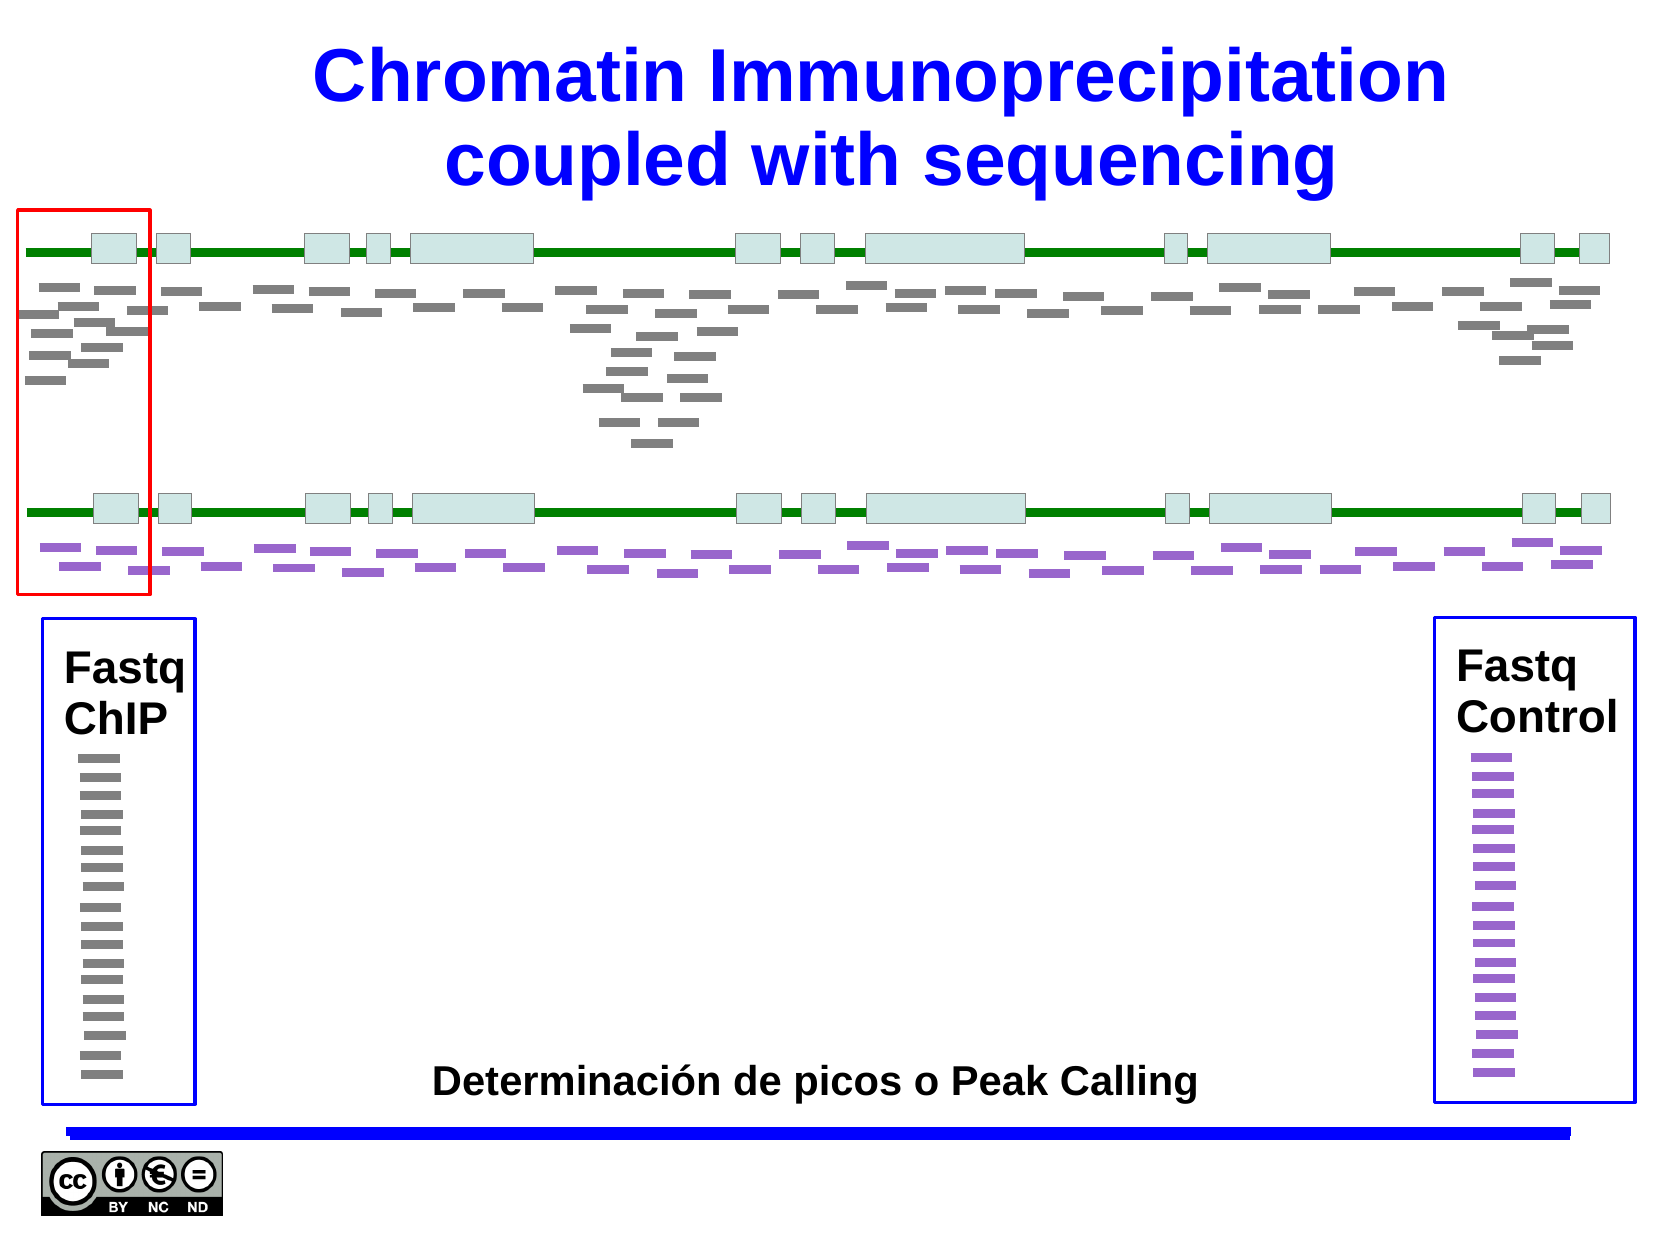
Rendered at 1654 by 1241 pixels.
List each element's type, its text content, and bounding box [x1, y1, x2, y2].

text_box [1209, 493, 1332, 524]
title Chromatin Immunoprecipitation coupled with sequencing [147, 13, 1636, 222]
text_box [368, 493, 393, 524]
text_box Determinación de picos o Peak Calling [417, 1050, 1603, 1112]
text_box [1581, 493, 1611, 524]
text_box [410, 233, 534, 264]
text_box [305, 493, 351, 524]
text_box [735, 233, 781, 264]
text_box [801, 493, 836, 524]
text_box [1207, 233, 1331, 264]
text_box [17, 210, 151, 595]
text_box [156, 233, 191, 264]
text_box [1165, 493, 1190, 524]
text_box [866, 493, 1026, 524]
text_box [158, 493, 192, 524]
picture [41, 1151, 223, 1216]
text_box [865, 233, 1025, 264]
text_box [800, 233, 835, 264]
text_box [1579, 233, 1610, 264]
text_box [304, 233, 350, 264]
text_box [1434, 617, 1636, 1103]
text_box Fastq ChIP [49, 634, 214, 752]
text_box [412, 493, 535, 524]
text_box [1164, 233, 1188, 264]
text_box Fastq Control [1441, 632, 1634, 750]
text_box [366, 233, 391, 264]
text_box [1522, 493, 1556, 524]
text_box [736, 493, 782, 524]
text_box [1520, 233, 1555, 264]
text_box [42, 618, 196, 1105]
